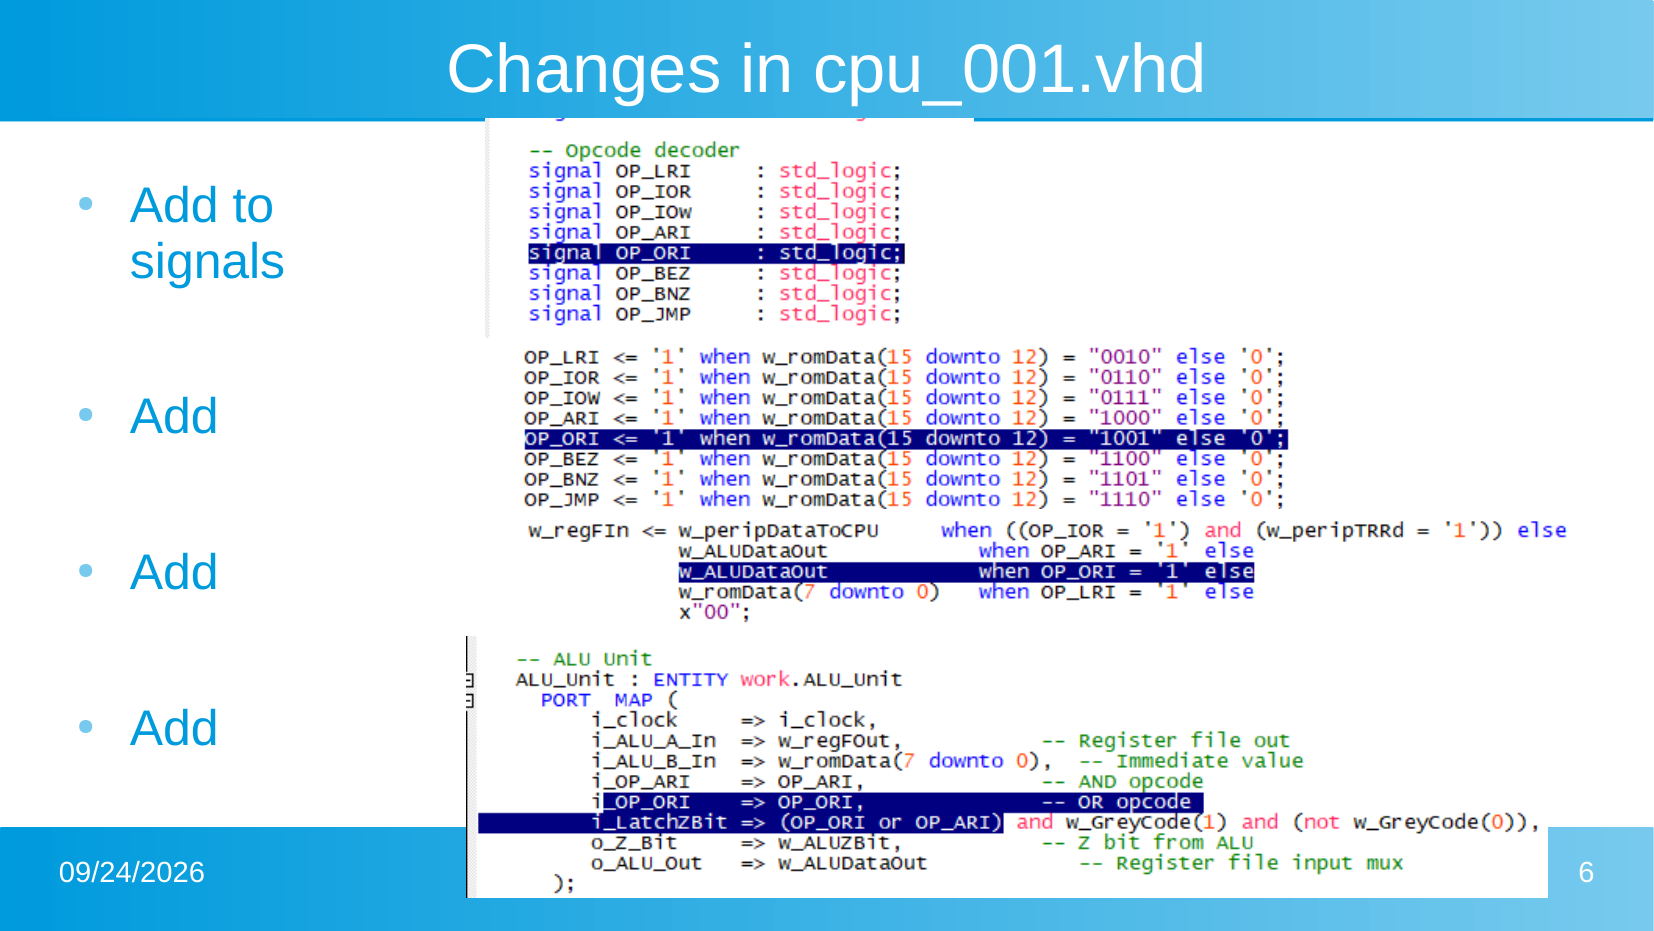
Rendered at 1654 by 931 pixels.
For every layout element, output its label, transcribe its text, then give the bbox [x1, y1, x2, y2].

picture [466, 118, 1575, 898]
title Changes in cpu_001.vhd [59, 29, 1595, 108]
list Add to signals Add Add Add [59, 177, 376, 768]
